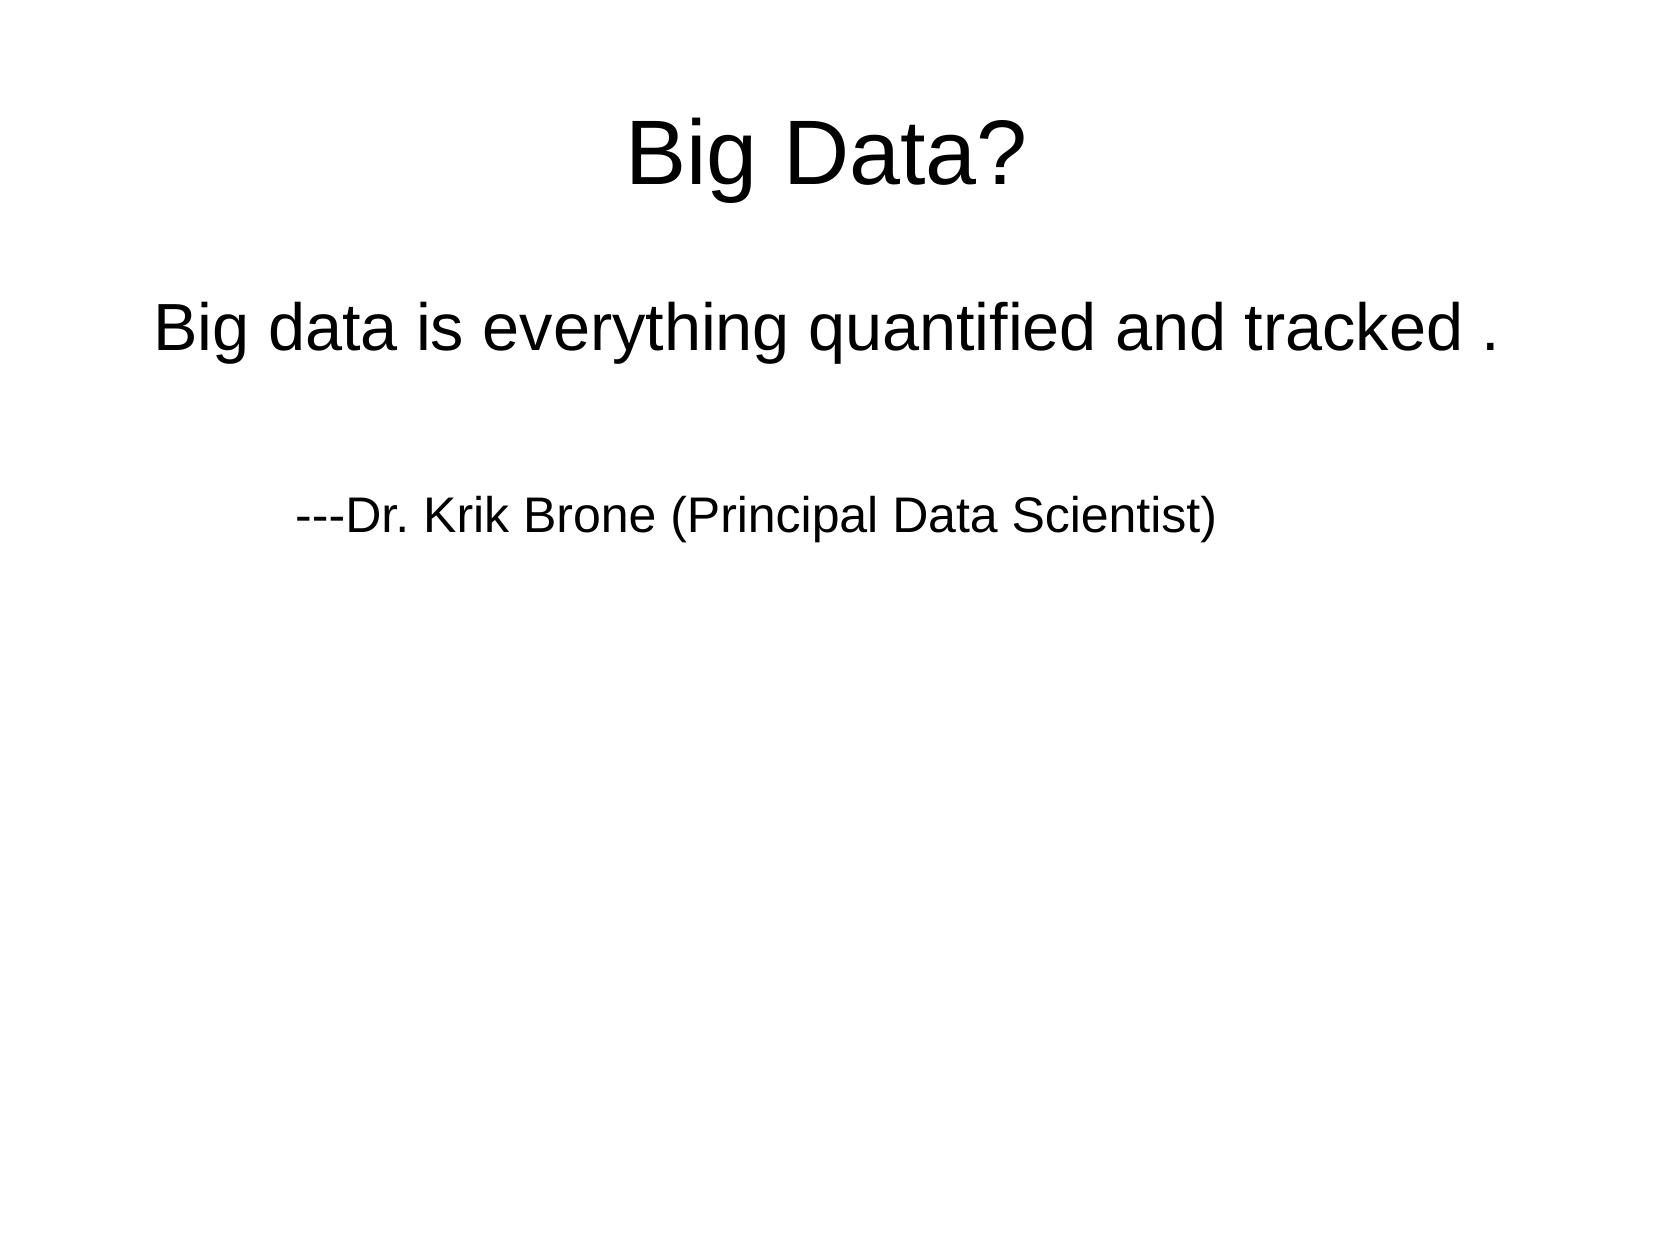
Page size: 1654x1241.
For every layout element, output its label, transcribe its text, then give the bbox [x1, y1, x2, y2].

title Big Data? [82, 49, 1571, 257]
list Big data is everything quantified and tracked . ---Dr. Krik Brone (Principal Data Scientist) [82, 290, 1571, 1010]
